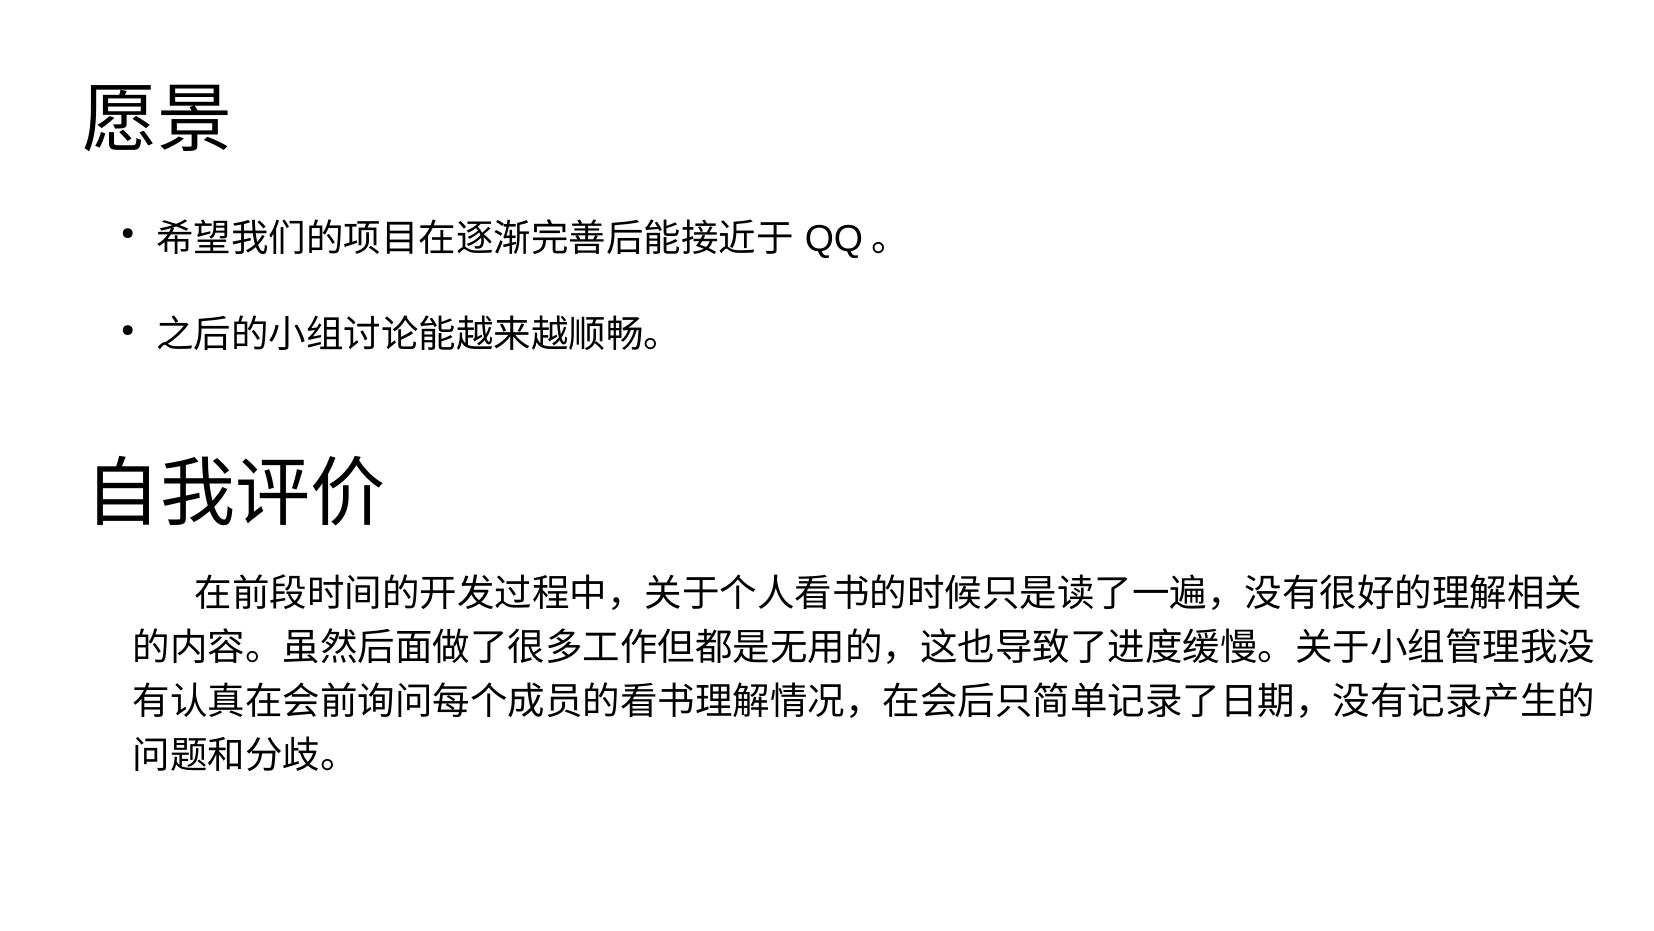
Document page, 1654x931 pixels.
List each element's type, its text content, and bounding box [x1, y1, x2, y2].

title 愿景 [82, 72, 768, 154]
text_box 自我评价 [70, 424, 650, 520]
text_box 在前段时间的开发过程中，关于个人看书的时候只是读了一遍，没有很好的理解相关的内容。虽然后面做了很多工作但都是无用的，这也导致了进度缓慢。关于小组管理我没有认真在会前询问每个成员的看书理解情况，在会后只简单记录了日期，没有记录产生的问题和分歧。 [118, 555, 1619, 731]
text_box 希望我们的项目在逐渐完善后能接近于QQ。 之后的小组讨论能越来越顺畅。 [106, 200, 1560, 339]
